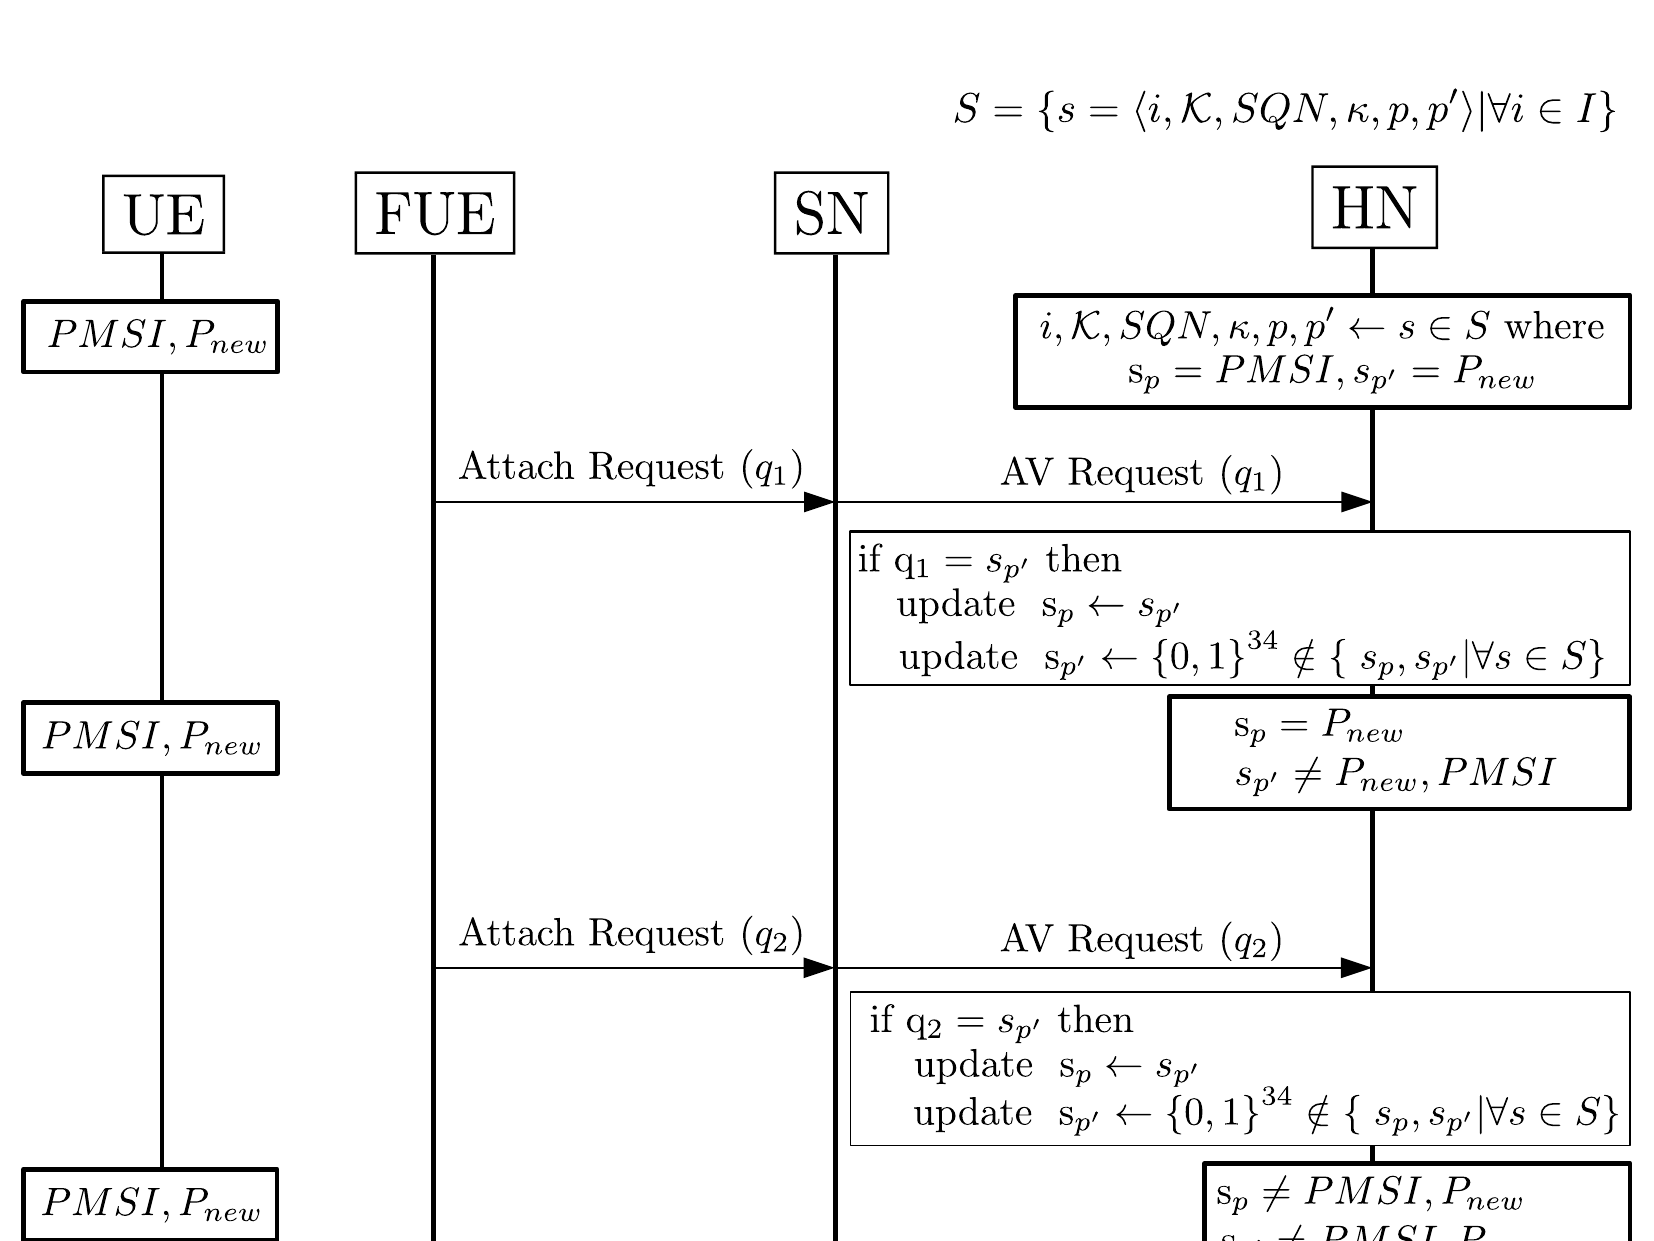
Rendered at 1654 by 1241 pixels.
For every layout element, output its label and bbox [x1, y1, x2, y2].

text_box [23, 1169, 278, 1241]
text_box [1311, 165, 1439, 250]
text_box [457, 449, 806, 489]
text_box [1204, 1163, 1630, 1241]
text_box [850, 531, 1630, 686]
text_box [354, 171, 516, 255]
text_box [773, 171, 890, 255]
text_box [850, 992, 1630, 1146]
text_box [23, 301, 278, 373]
text_box [23, 702, 278, 774]
text_box [952, 88, 1619, 133]
text_box [999, 454, 1285, 495]
text_box [1169, 696, 1630, 810]
text_box [102, 174, 226, 254]
text_box [999, 921, 1285, 962]
text_box [458, 915, 806, 956]
text_box [1015, 295, 1630, 408]
